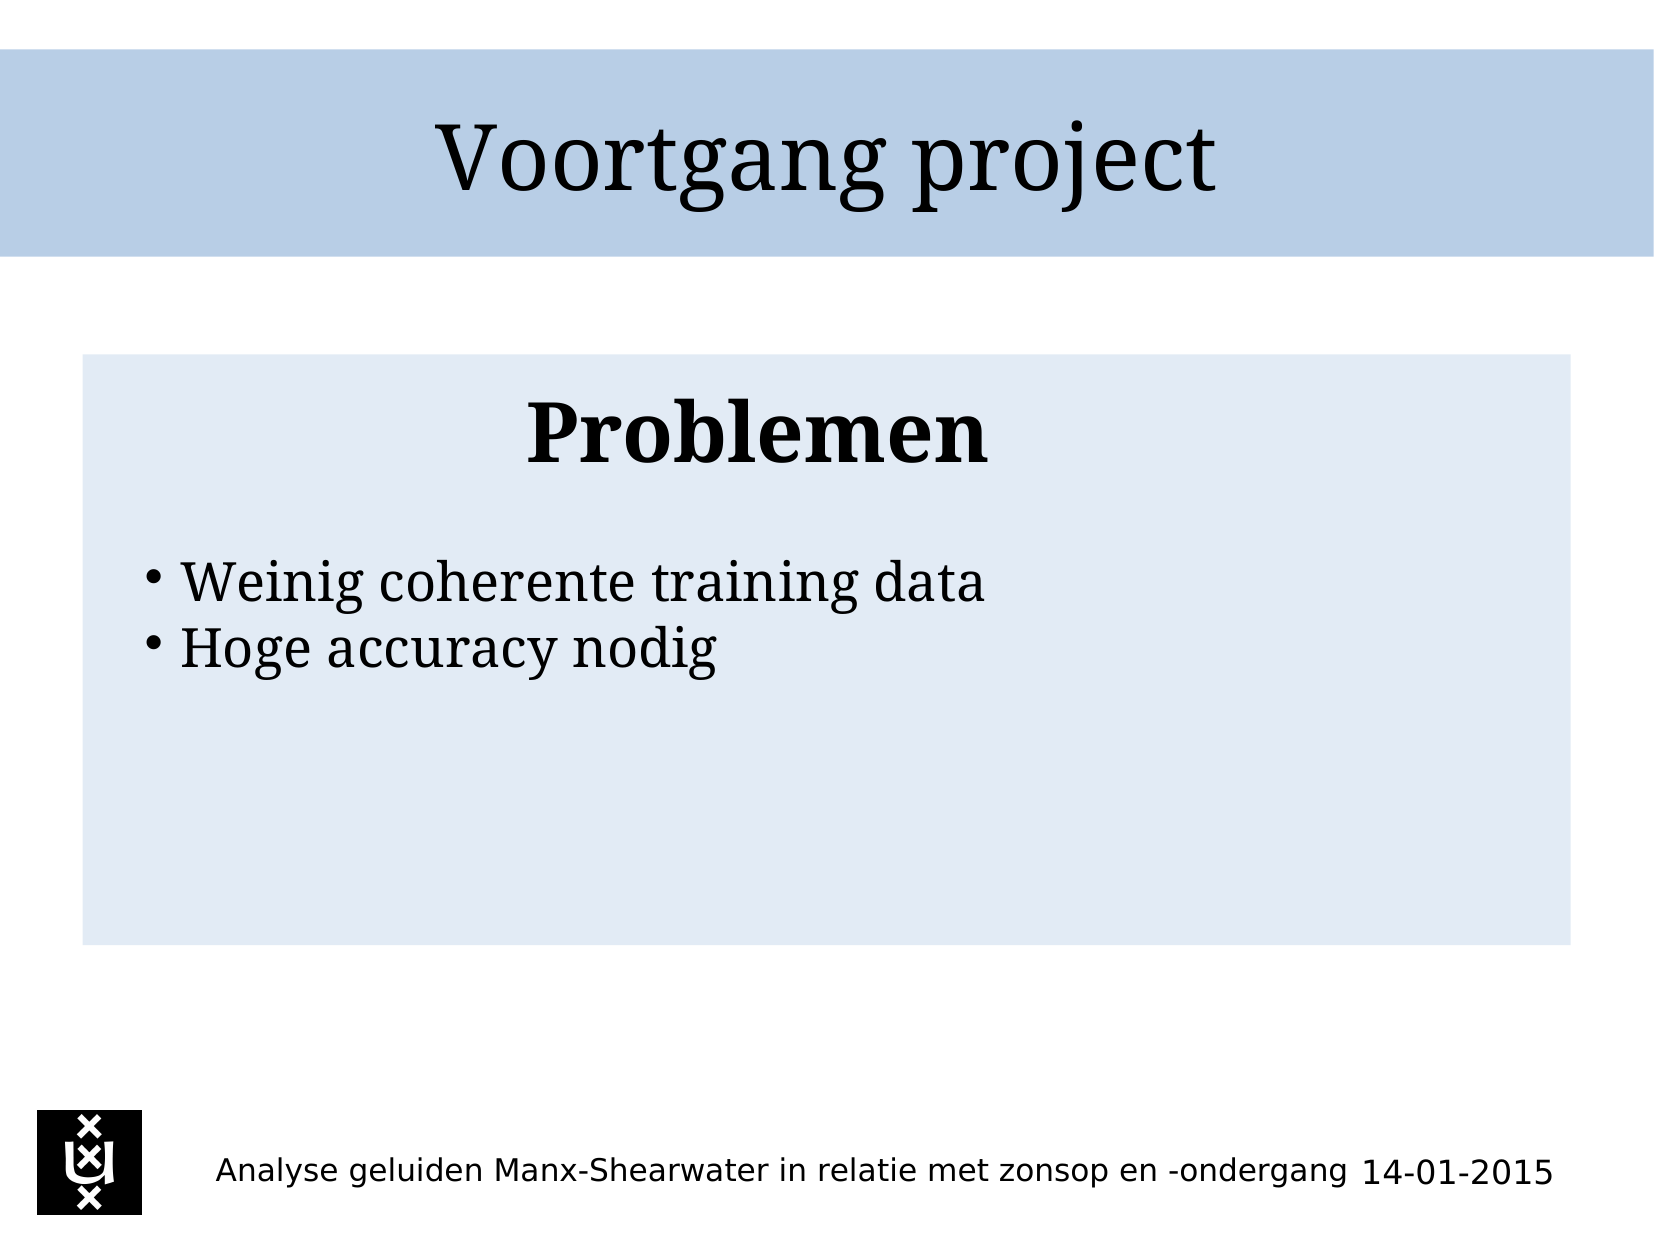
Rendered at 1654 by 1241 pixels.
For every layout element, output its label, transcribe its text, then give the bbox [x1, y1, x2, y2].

picture [37, 1110, 129, 1215]
text_box [82, 354, 1571, 946]
title Voortgang project [0, 49, 1654, 257]
text_box 14-01-2015 [1489, 1145, 1571, 1199]
text_box Problemen Weinig coherente training data Hoge accuracy nodig [129, 370, 1489, 1241]
